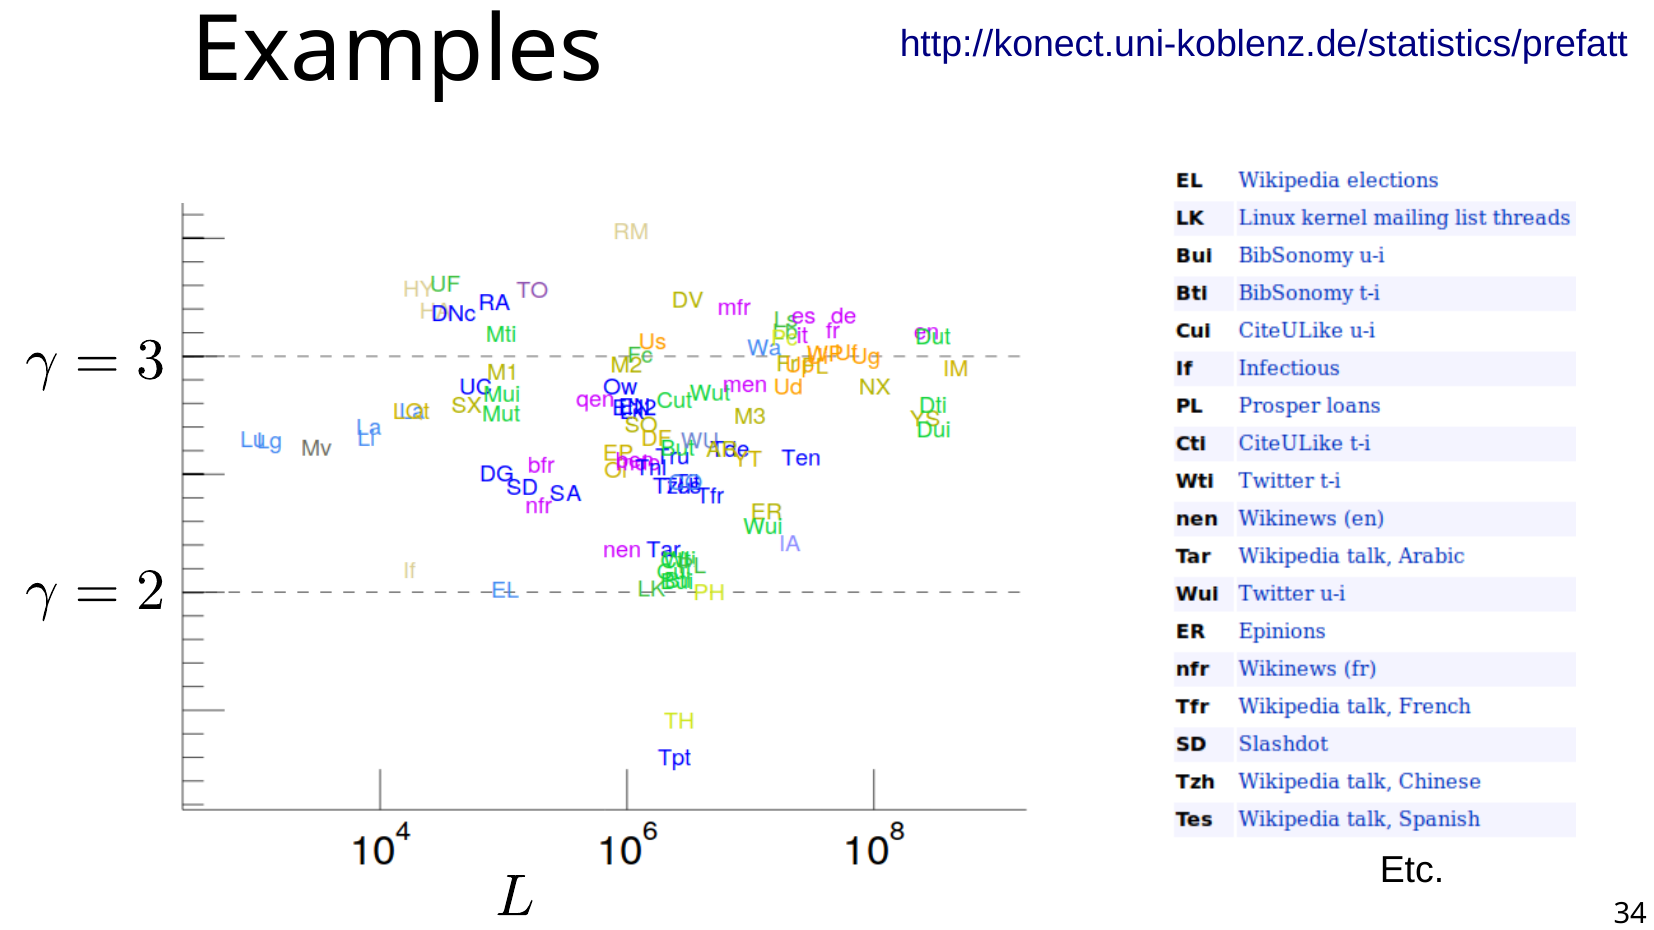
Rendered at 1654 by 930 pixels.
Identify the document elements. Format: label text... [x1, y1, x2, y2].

picture [1165, 164, 1576, 842]
text_box [25, 570, 166, 622]
text_box Etc. [1365, 841, 1591, 899]
text_box [495, 875, 535, 916]
text_box http://konect.uni-koblenz.de/statistics/prefatt [885, 15, 1644, 72]
picture [179, 203, 1045, 871]
text_box [25, 339, 166, 391]
title Examples [0, 0, 796, 97]
